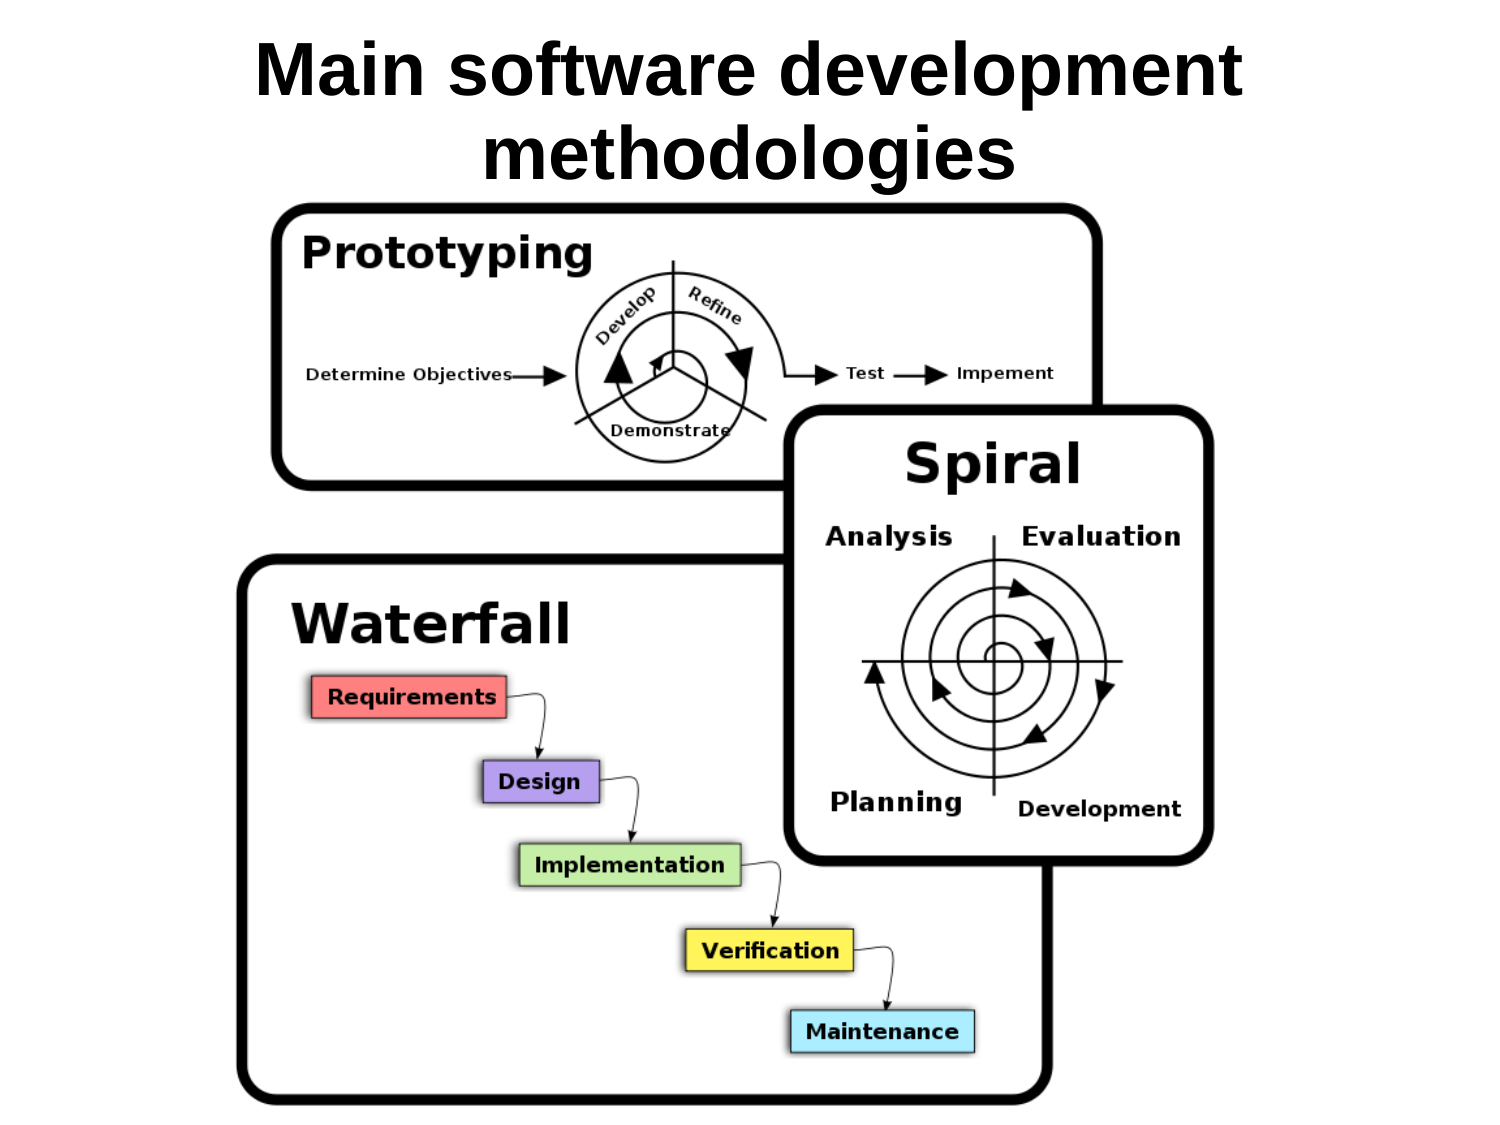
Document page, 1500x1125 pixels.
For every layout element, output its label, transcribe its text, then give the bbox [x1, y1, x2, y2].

picture [199, 159, 1241, 1125]
title Main software development methodologies [75, 26, 1425, 196]
